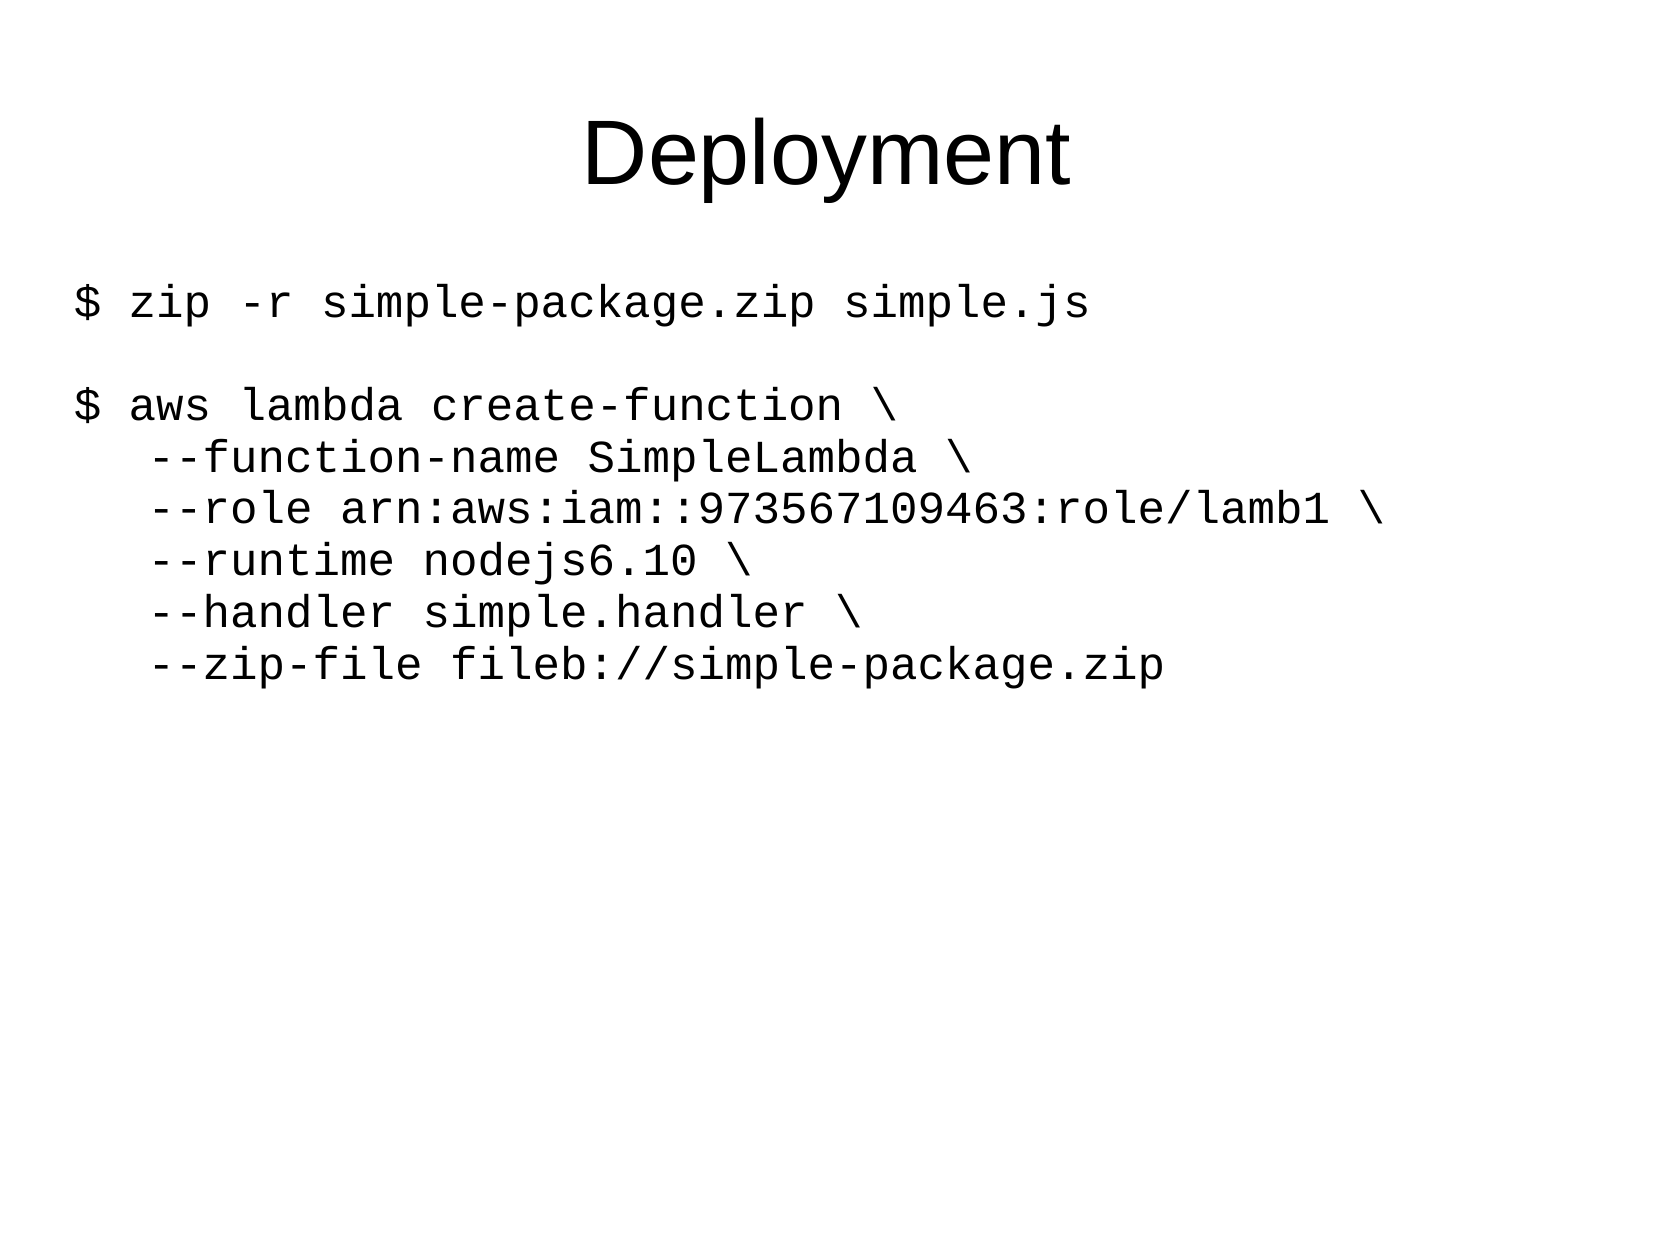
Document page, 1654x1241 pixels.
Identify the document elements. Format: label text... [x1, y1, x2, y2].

text_box $ zip -r simple-package.zip simple.js $ aws lambda create-function \ --function-name SimpleLambda \ --role arn:aws:iam::973567109463:role/lamb1 \ --runtime nodejs6.10 \ --handler simple.handler \ --zip-file fileb://simple-package.zip [59, 271, 1642, 821]
title Deployment [82, 49, 1571, 257]
